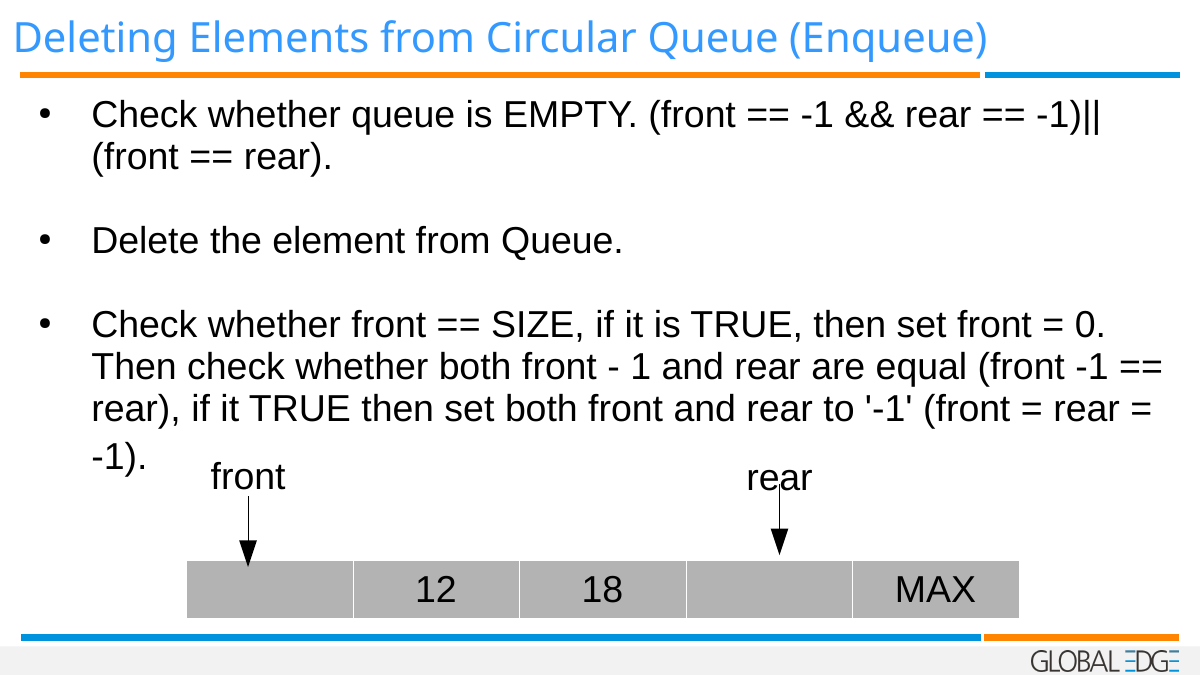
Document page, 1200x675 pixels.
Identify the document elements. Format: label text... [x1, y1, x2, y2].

text_box front [177, 448, 319, 520]
title Deleting Elements from Circular Queue (Enqueue) [12, 9, 1088, 63]
table_header MAX [853, 561, 1019, 618]
text_box rear [708, 448, 851, 520]
table_header [687, 561, 852, 618]
picture [1031, 650, 1179, 672]
table_header 18 [520, 561, 686, 618]
table_header [187, 561, 353, 618]
text_box Check whether queue is EMPTY. (front == -1 && rear == -1)||(front == rear). Delete the element from Queue. Check whether front == SIZE, if it is TRUE, then set front = 0. Then check whether both front - 1 and rear are equal (front -1 == rear), if it TRUE then set both front and rear to '-1' (front = rear = -1). [5, 86, 1182, 486]
table_header 12 [354, 561, 519, 618]
